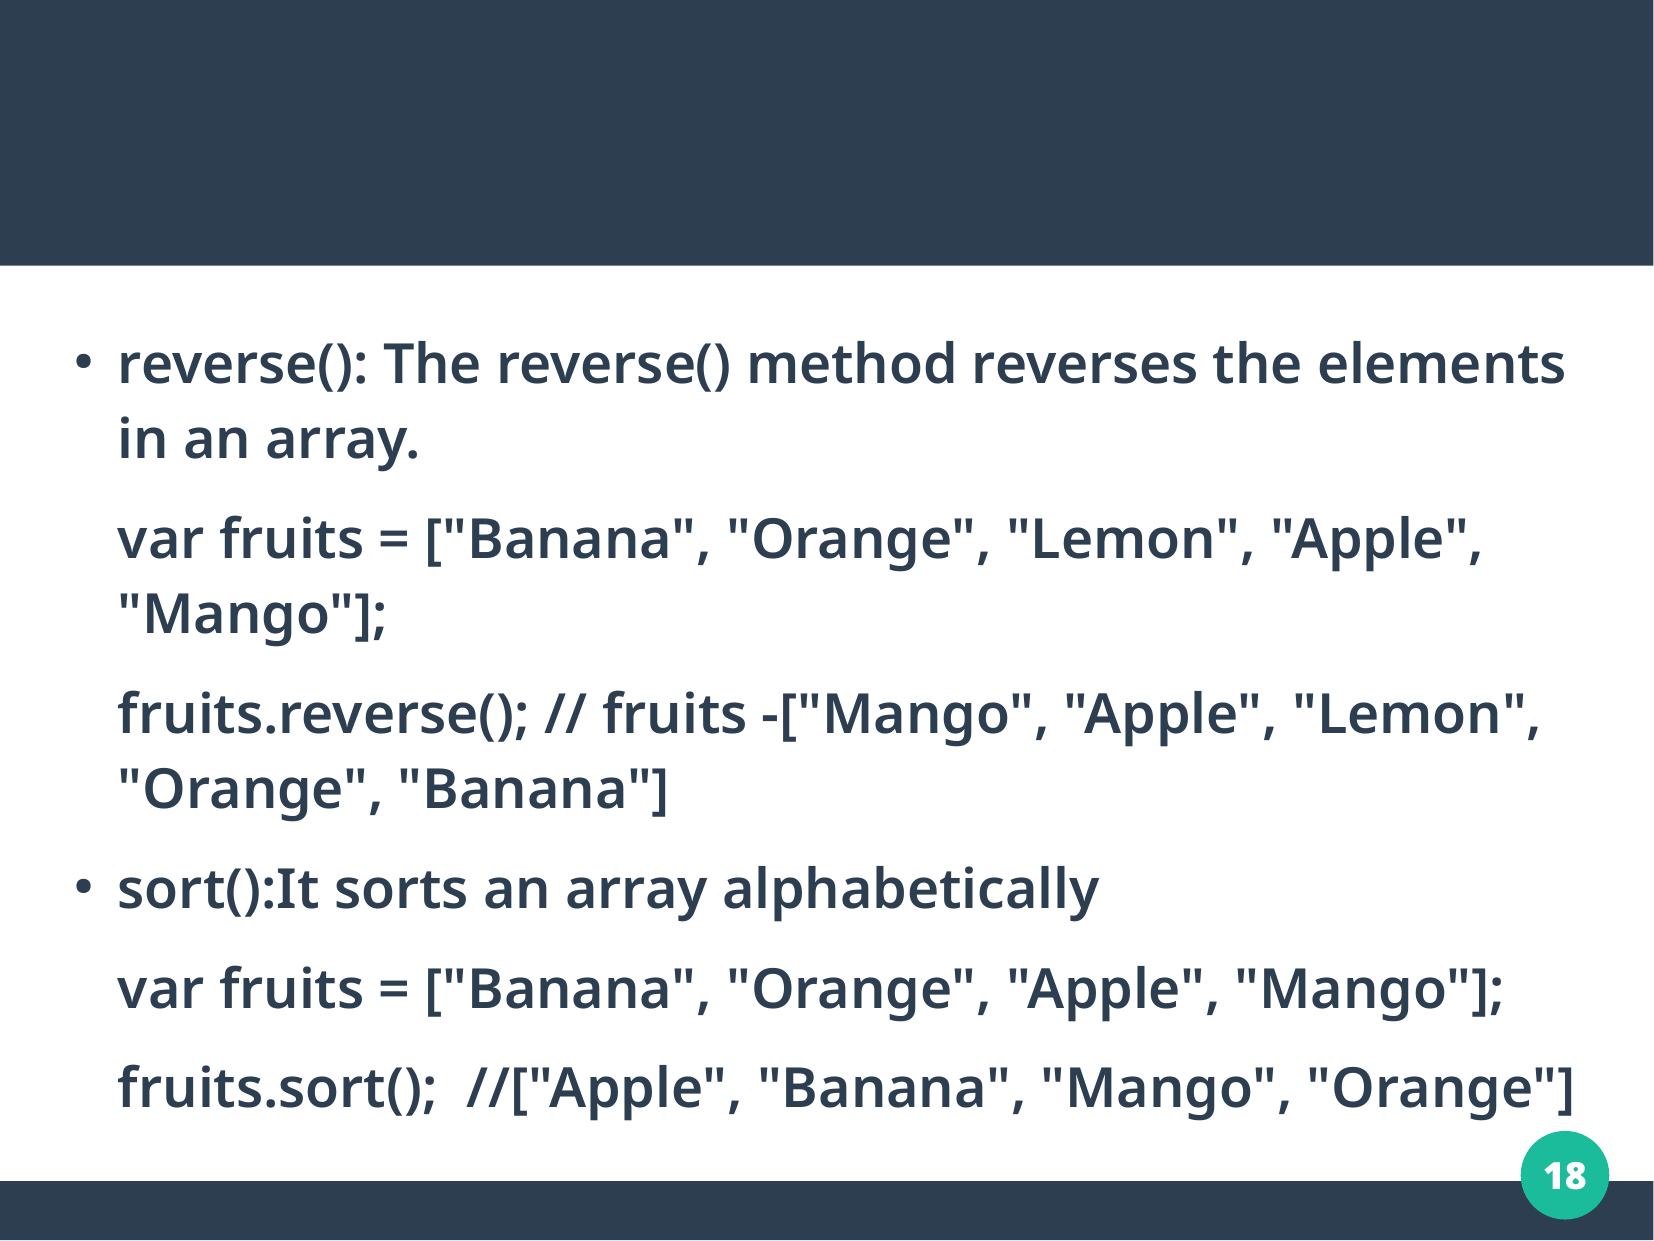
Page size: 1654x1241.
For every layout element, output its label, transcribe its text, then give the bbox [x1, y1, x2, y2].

list reverse(): The reverse() method reverses the elements in an array. var fruits = ["Banana", "Orange", "Lemon", "Apple", "Mango"]; fruits.reverse(); // fruits -["Mango", "Apple", "Lemon", "Orange", "Banana"] sort():It sorts an array alphabetically var fruits = ["Banana", "Orange", "Apple", "Mango"]; fruits.sort(); //["Apple", "Banana", "Mango", "Orange"] [59, 324, 1595, 1152]
